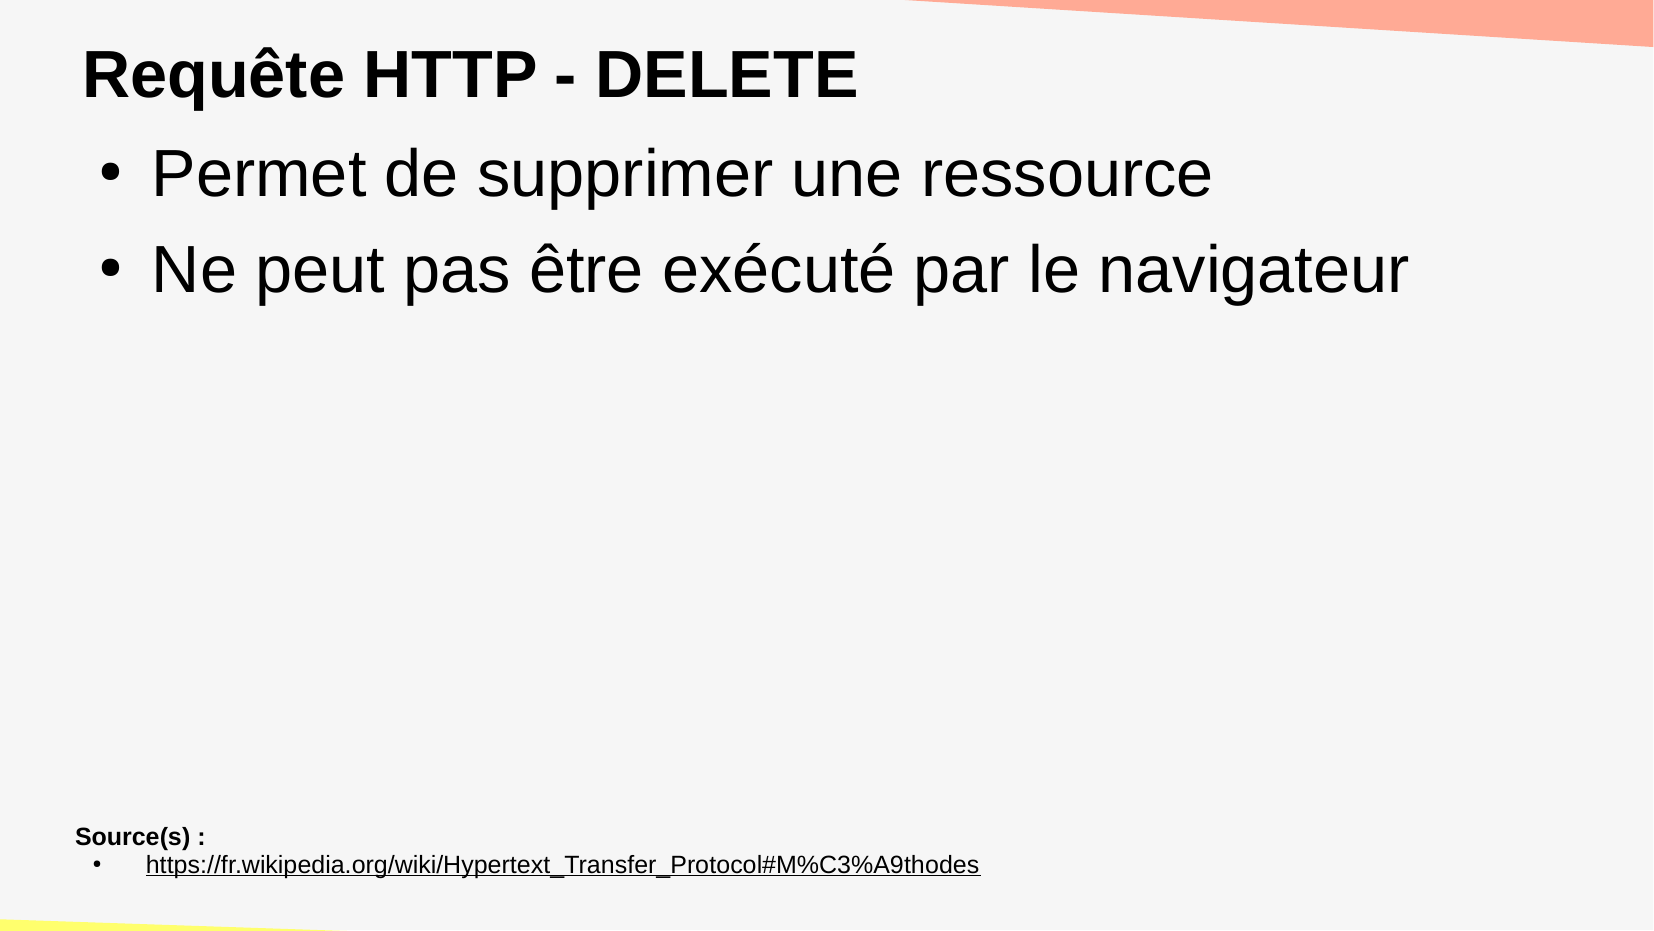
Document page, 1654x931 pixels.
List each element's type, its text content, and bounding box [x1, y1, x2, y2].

text_box Source(s) : https://fr.wikipedia.org/wiki/Hypertext_Transfer_Protocol#M%C3%A9thodes [60, 815, 1546, 929]
text_box [904, 0, 1654, 48]
list Permet de supprimer une ressource Ne peut pas être exécuté par le navigateur [80, 135, 1620, 414]
text_box [0, 919, 347, 931]
title Requête HTTP - DELETE [82, 37, 1571, 114]
